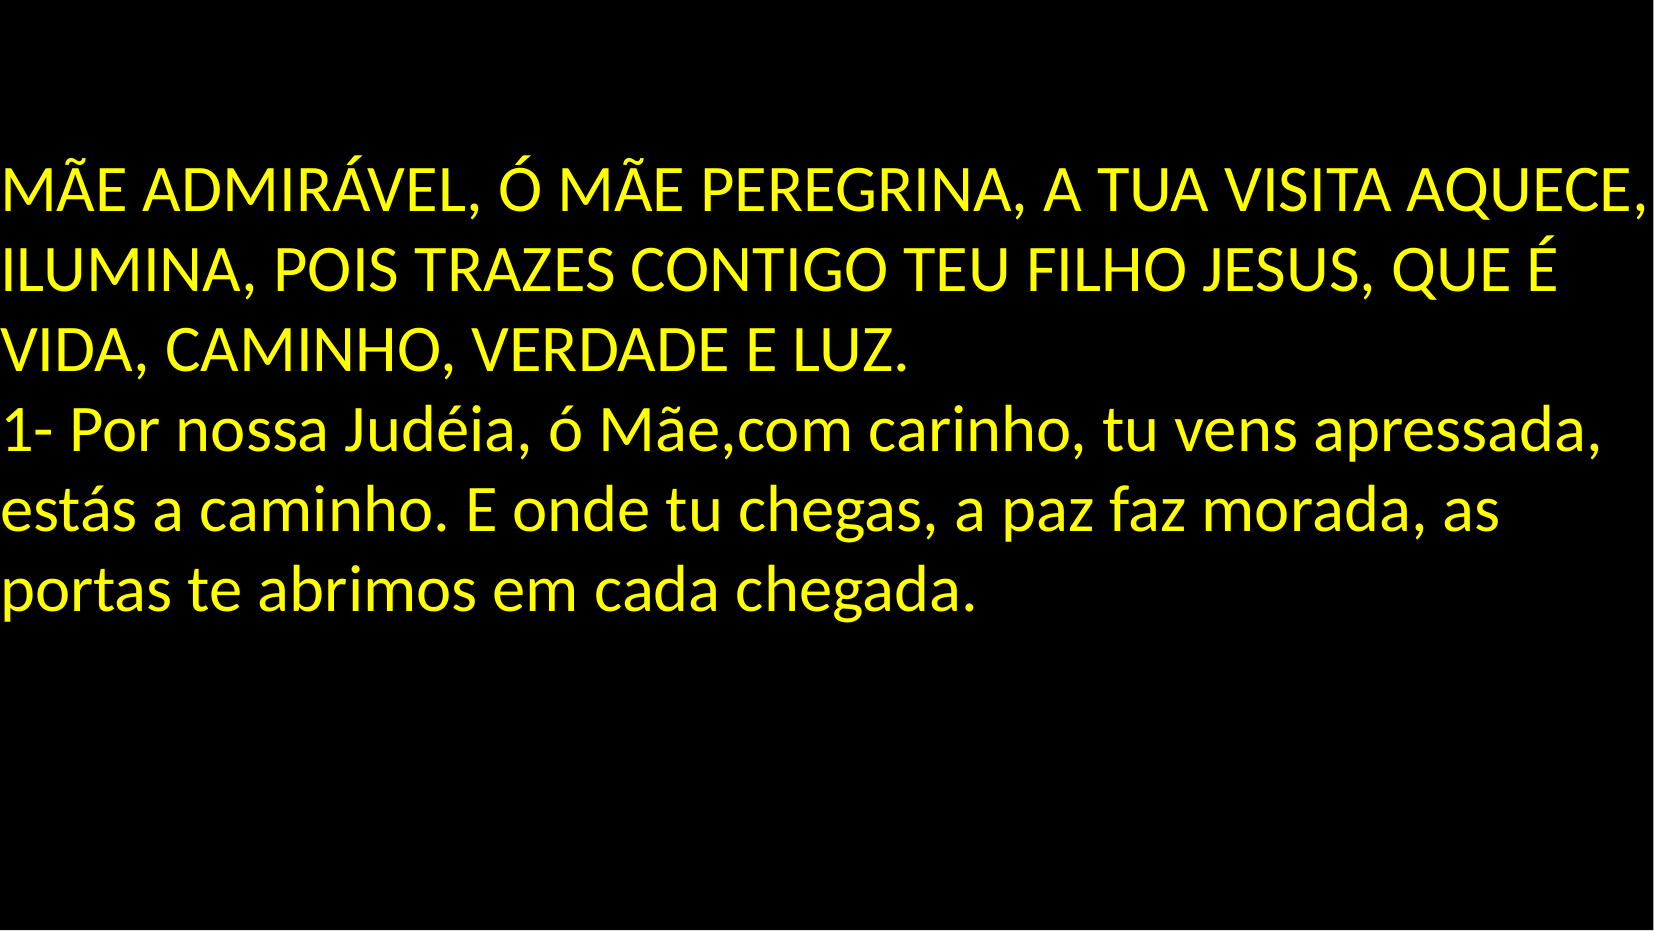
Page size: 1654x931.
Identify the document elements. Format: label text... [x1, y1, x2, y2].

title MÃE ADMIRÁVEL, Ó MÃE PEREGRINA, A TUA VISITA AQUECE, ILUMINA, POIS TRAZES CONTIGO TEU FILHO JESUS, QUE É VIDA, CAMINHO, VERDADE E LUZ. 1- Por nossa Judéia, ó Mãe,com carinho, tu vens apressada, estás a caminho. E onde tu chegas, a paz faz morada, as portas te abrimos em cada chegada. [0, 0, 1654, 931]
